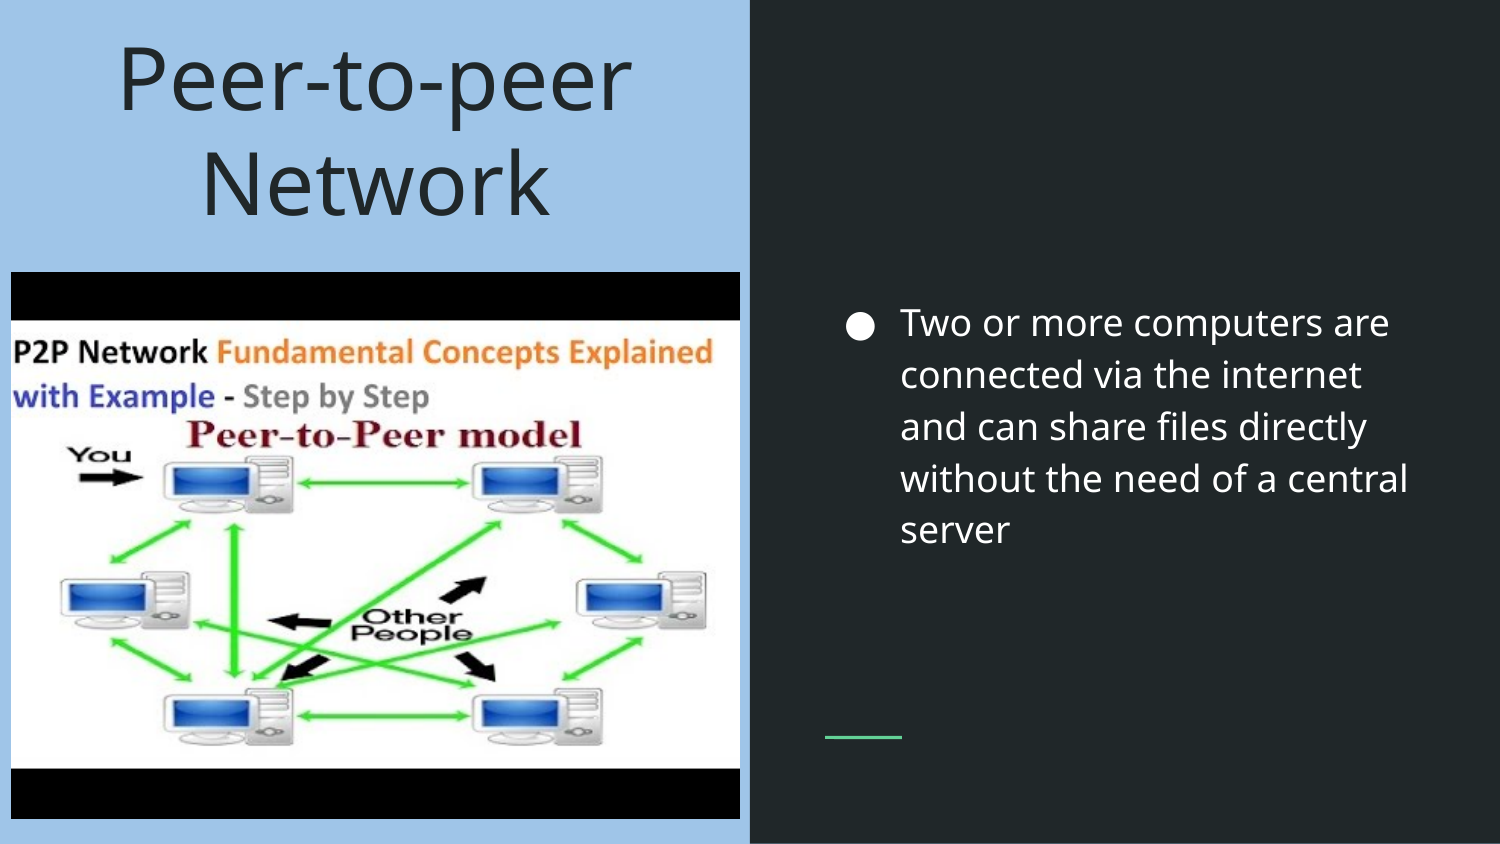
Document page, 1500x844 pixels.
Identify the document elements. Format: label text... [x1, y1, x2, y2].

title Peer-to-peer Network [43, 0, 708, 248]
list Two or more computers are connected via the internet and can share files directly without the need of a central server [810, 118, 1440, 725]
picture [11, 272, 740, 819]
